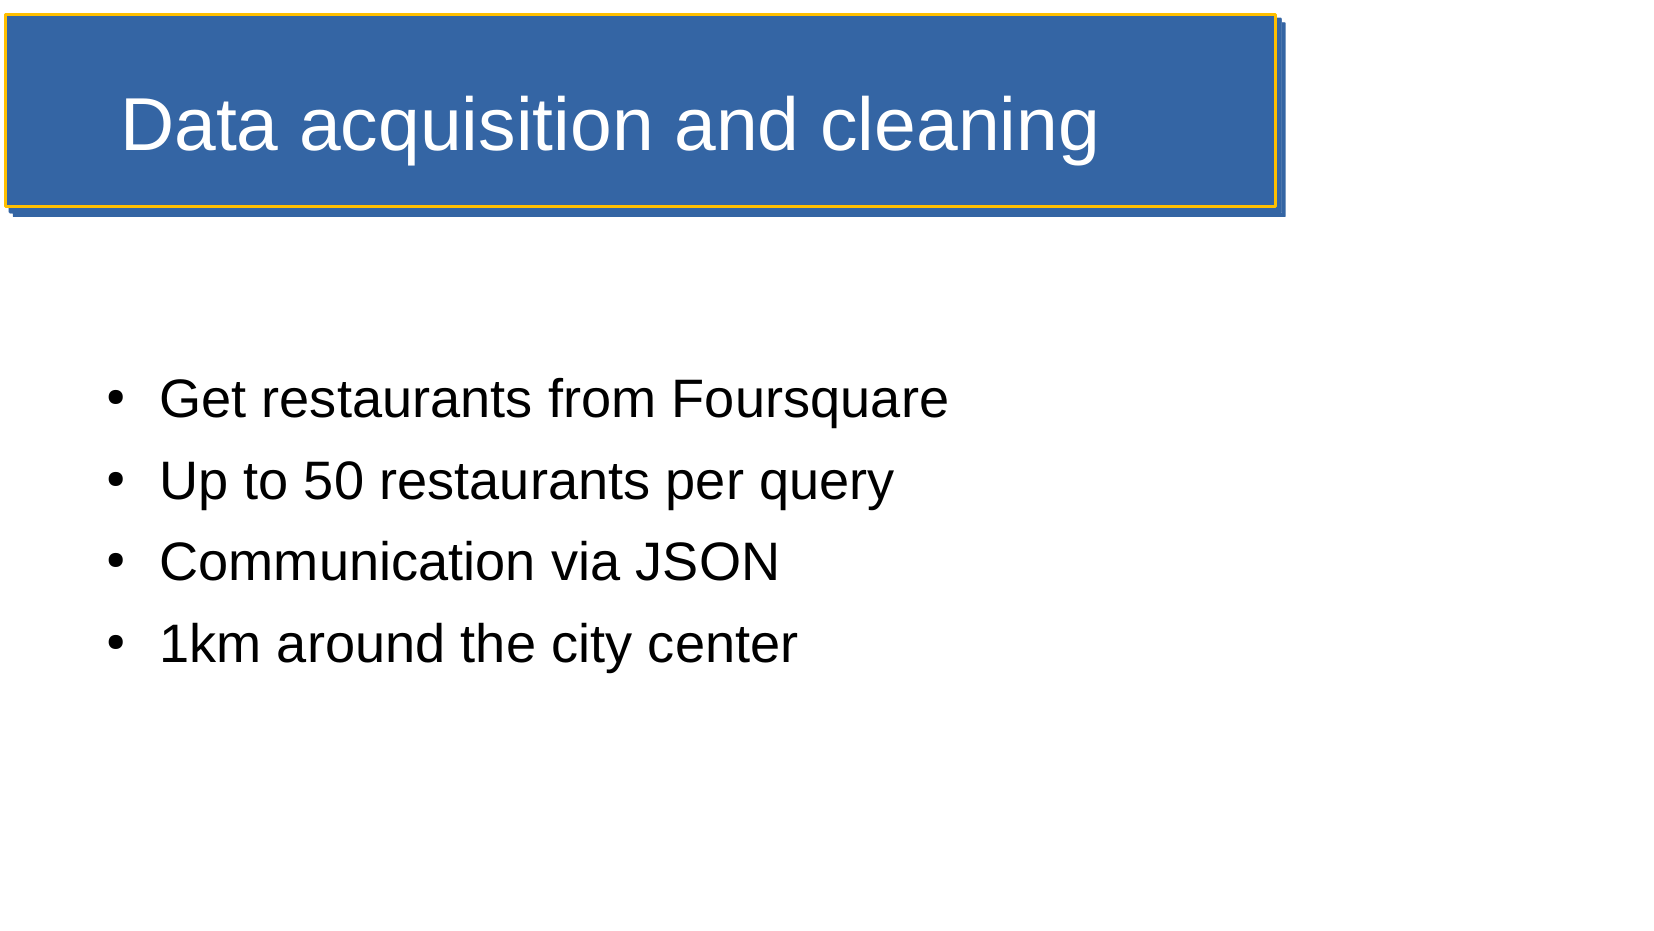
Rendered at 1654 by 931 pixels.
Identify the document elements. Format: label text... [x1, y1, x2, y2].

title Data acquisition and cleaning [82, 44, 1235, 192]
list Get restaurants from Foursquare Up to 50 restaurants per query Communication via JSON 1km around the city center [88, 236, 1565, 798]
